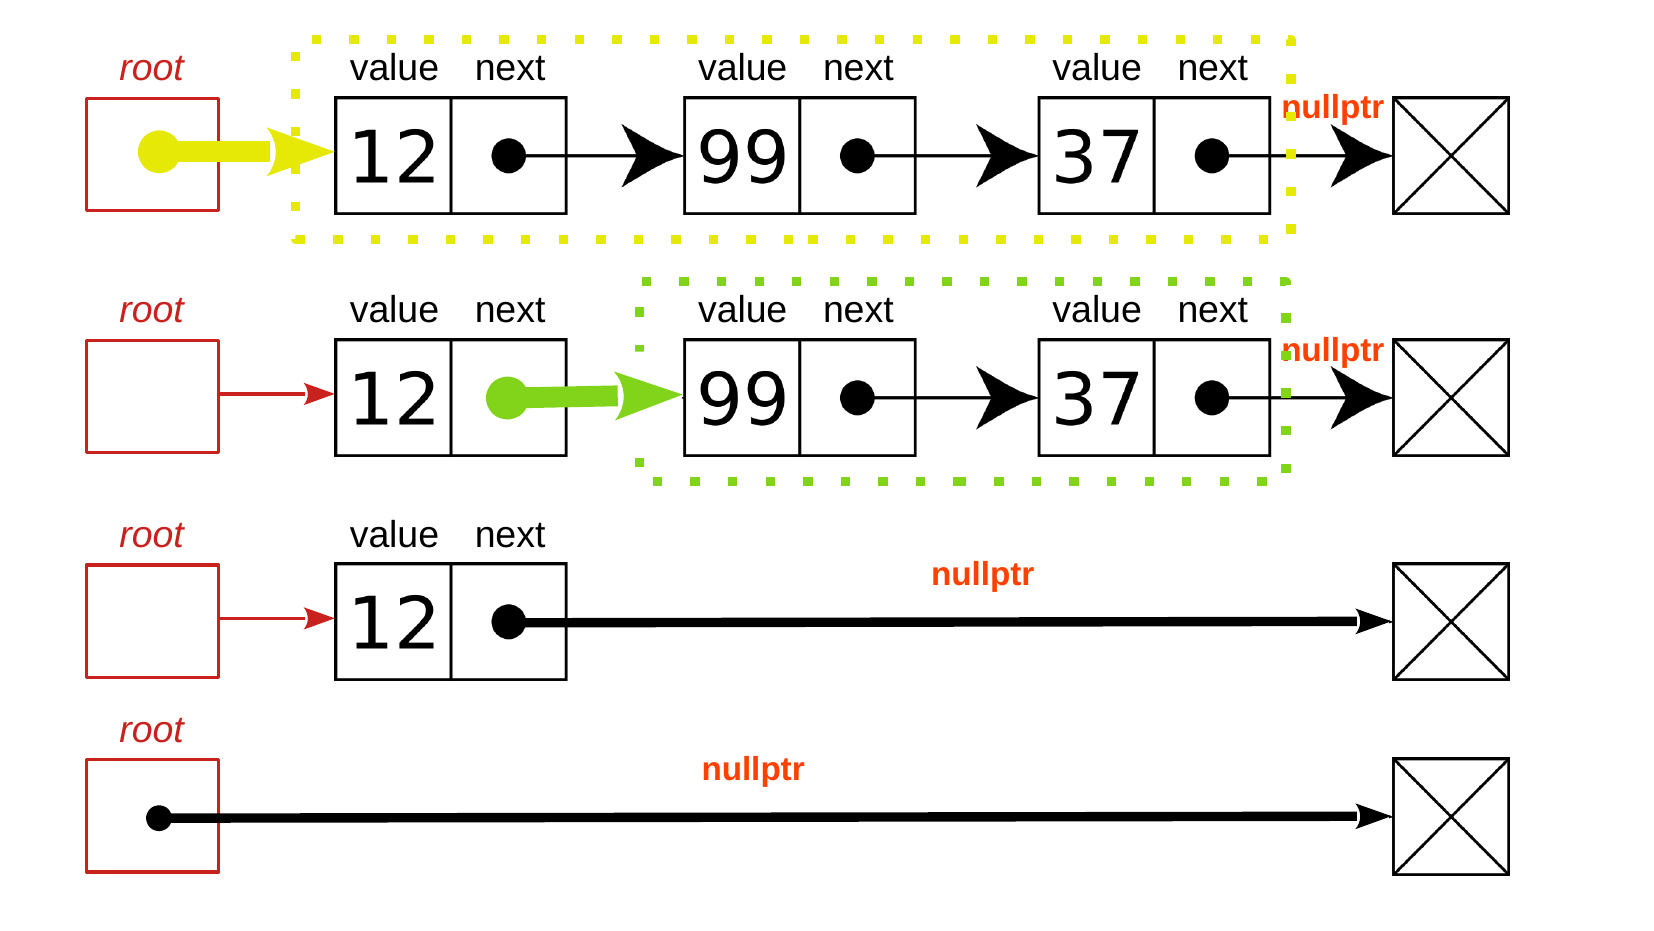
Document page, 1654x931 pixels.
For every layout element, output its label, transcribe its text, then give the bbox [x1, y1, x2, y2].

text_box value [683, 39, 802, 97]
text_box nullptr [1244, 81, 1422, 151]
picture [334, 96, 1510, 215]
text_box [571, 505, 1389, 693]
text_box next [802, 281, 915, 339]
text_box root [68, 505, 236, 605]
text_box next [454, 505, 567, 563]
text_box next [454, 39, 567, 97]
text_box next [454, 281, 567, 339]
picture [334, 562, 571, 681]
text_box value [334, 281, 454, 339]
text_box nullptr [894, 548, 1072, 617]
text_box value [1037, 39, 1156, 97]
text_box root [68, 700, 236, 800]
text_box value [334, 505, 454, 563]
picture [1389, 562, 1510, 681]
text_box next [1156, 39, 1269, 97]
picture [1389, 757, 1510, 876]
text_box root [68, 281, 236, 381]
text_box nullptr [664, 743, 842, 812]
text_box value [683, 281, 802, 339]
text_box value [1037, 281, 1156, 339]
text_box [334, 700, 1389, 888]
text_box value [334, 39, 454, 97]
text_box next [802, 39, 915, 97]
text_box next [1156, 281, 1269, 339]
text_box [605, 351, 682, 444]
text_box nullptr [1244, 323, 1422, 394]
text_box root [68, 39, 236, 139]
picture [334, 338, 1510, 457]
